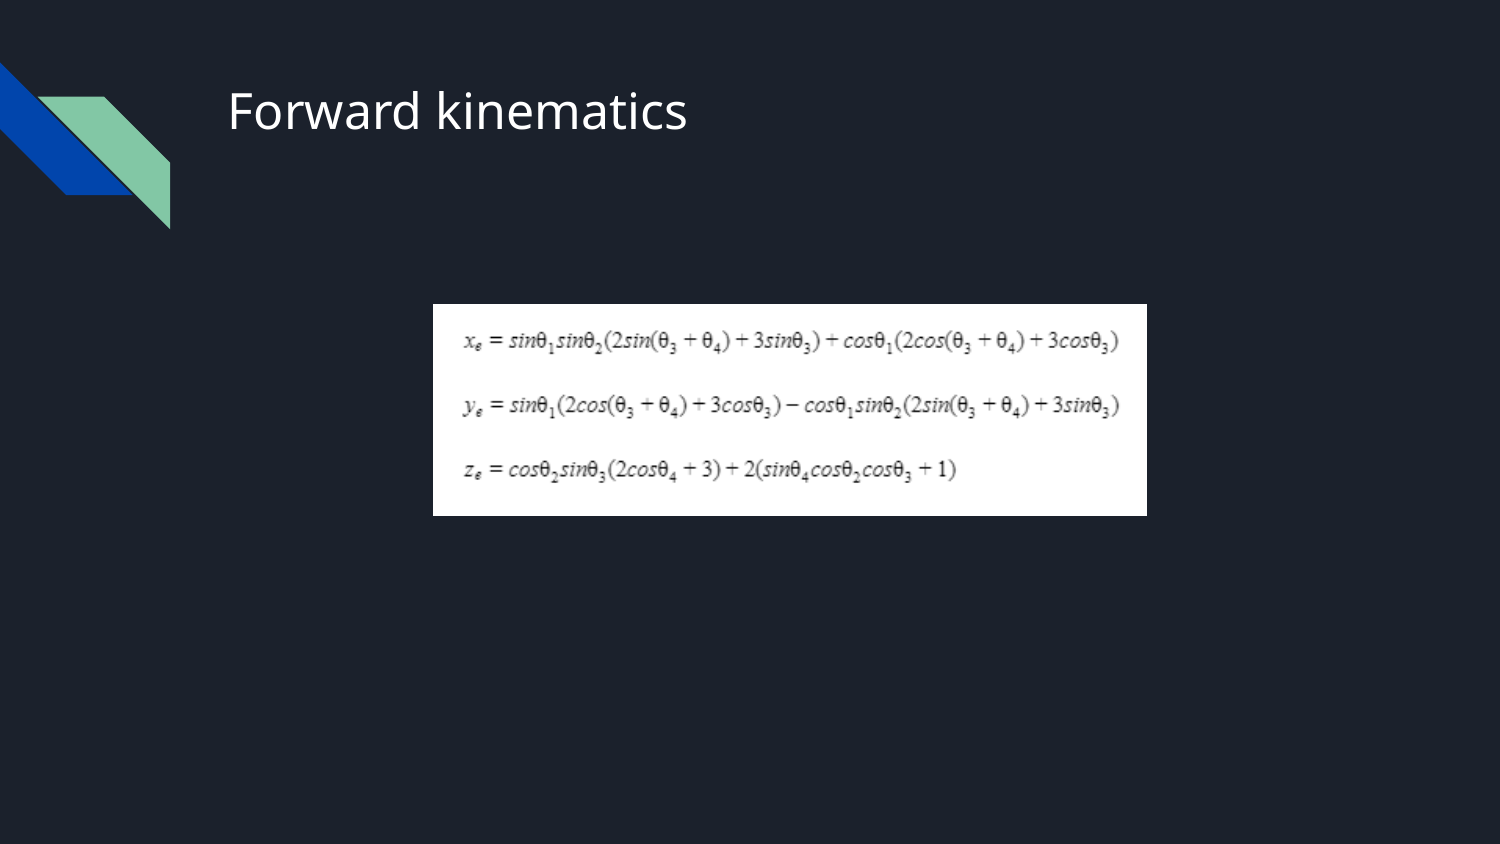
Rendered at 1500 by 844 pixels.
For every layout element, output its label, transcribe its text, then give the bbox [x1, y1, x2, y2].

picture [433, 304, 1147, 516]
title Forward kinematics [212, 64, 1368, 215]
